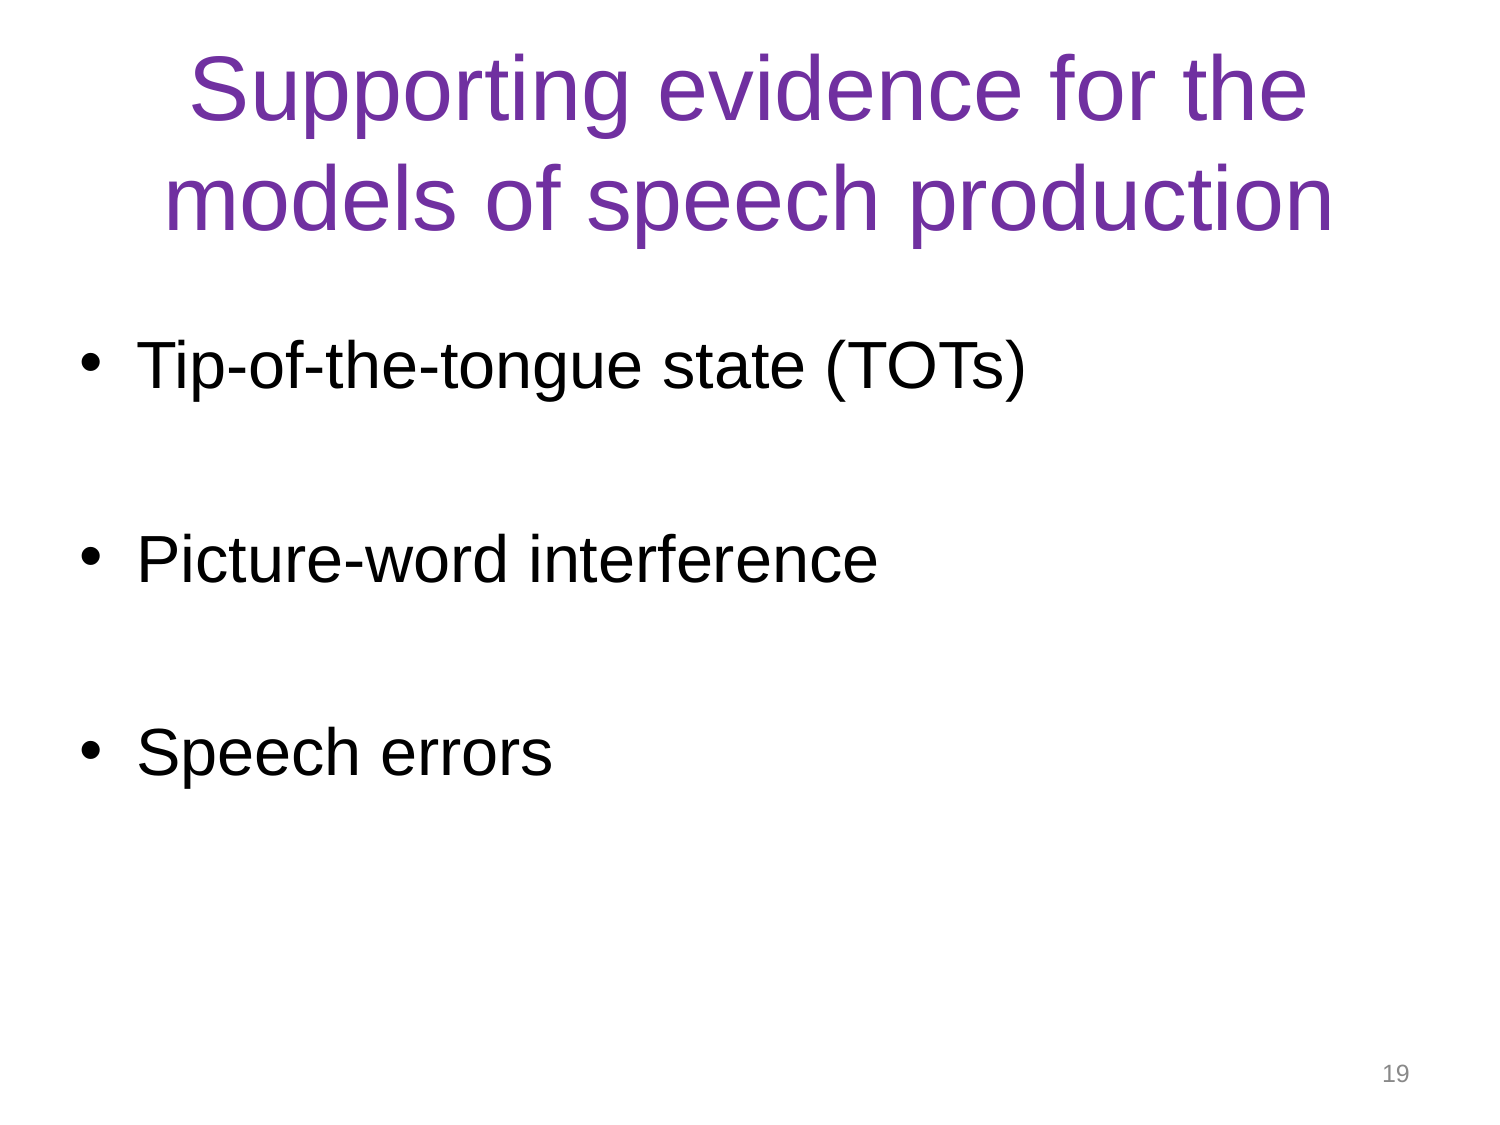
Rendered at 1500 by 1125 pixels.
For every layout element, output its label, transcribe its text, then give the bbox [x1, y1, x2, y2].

title Supporting evidence for the models of speech production [75, 45, 1426, 233]
text_box <number> [1074, 1042, 1426, 1103]
list Tip-of-the-tongue state (TOTs) Picture-word interference Speech errors [64, 314, 1415, 1057]
